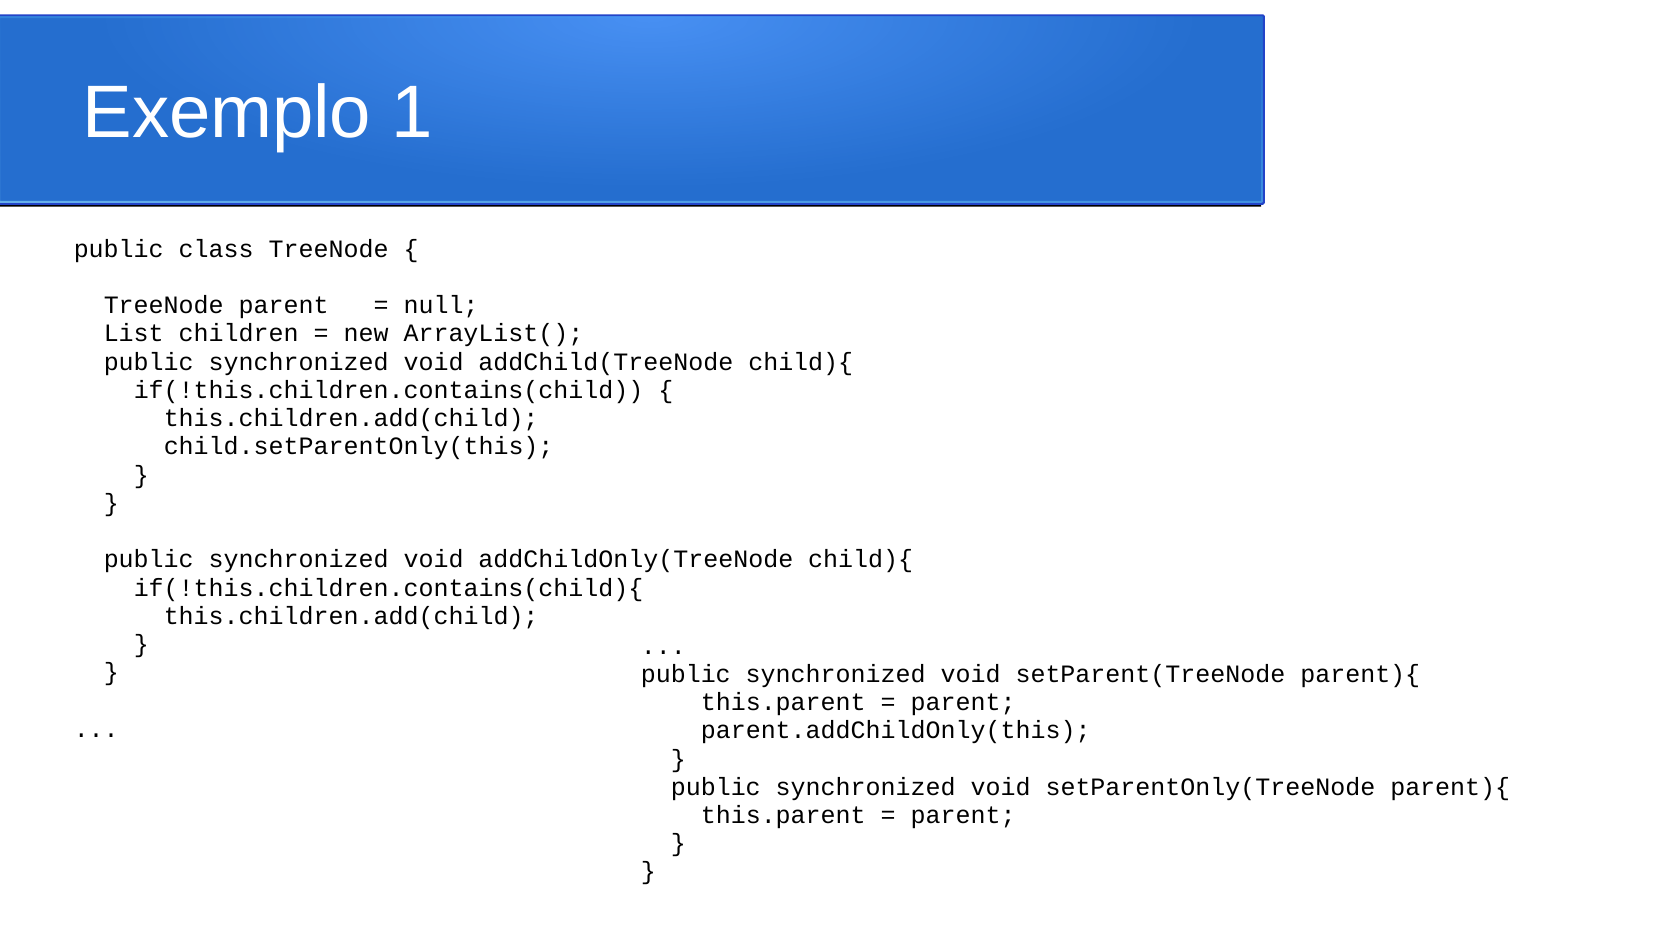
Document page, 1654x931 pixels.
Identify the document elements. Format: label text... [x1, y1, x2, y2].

text_box public class TreeNode { TreeNode parent = null; List children = new ArrayList(); public synchronized void addChild(TreeNode child){ if(!this.children.contains(child)) { this.children.add(child); child.setParentOnly(this); } } public synchronized void addChildOnly(TreeNode child){ if(!this.children.contains(child){ this.children.add(child); } } ... [59, 229, 945, 753]
title Exemplo 1 [82, 35, 1235, 189]
text_box ... public synchronized void setParent(TreeNode parent){ this.parent = parent; parent.addChildOnly(this); } public synchronized void setParentOnly(TreeNode parent){ this.parent = parent; } } [625, 625, 1570, 924]
